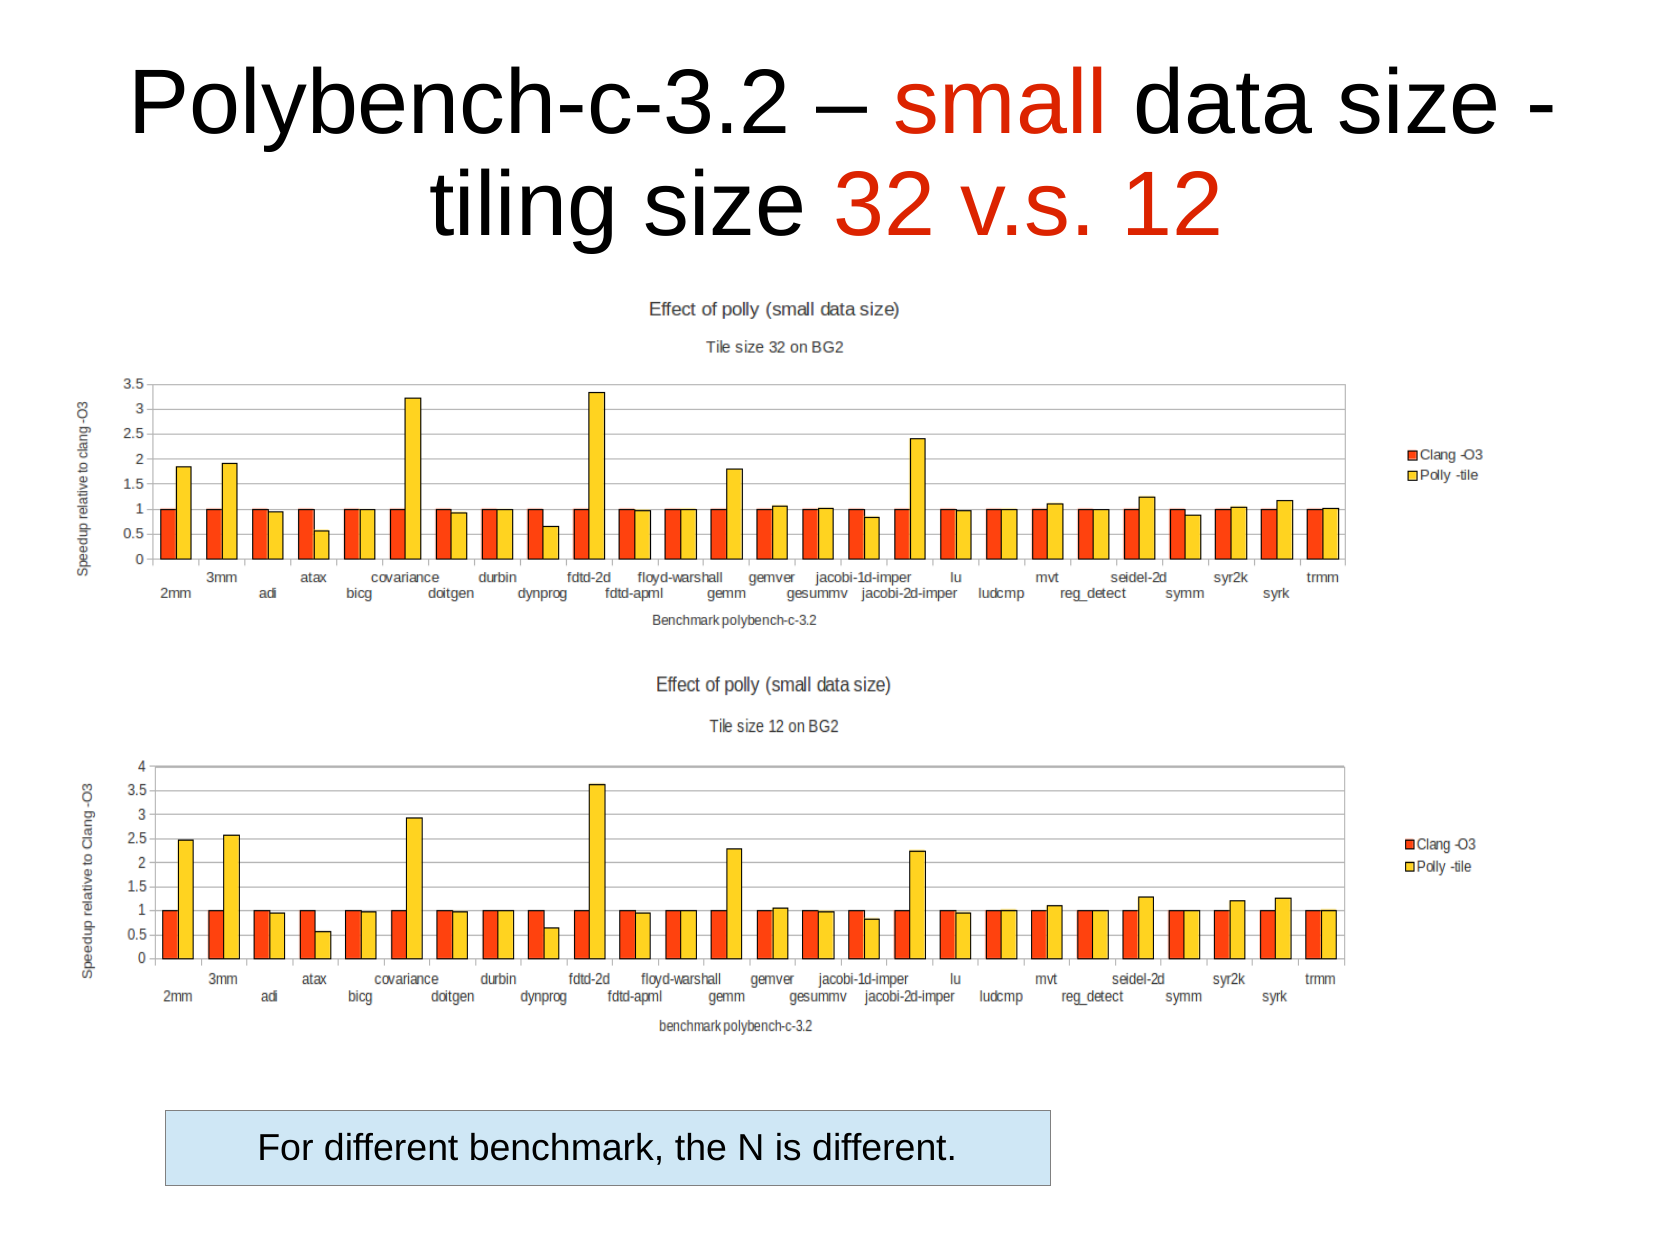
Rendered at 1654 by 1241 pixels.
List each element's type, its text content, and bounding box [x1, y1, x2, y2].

picture [65, 293, 1495, 634]
title Polybench-c-3.2 – small data size - tiling size 32 v.s. 12 [82, 49, 1571, 257]
picture [75, 668, 1486, 1046]
text_box For different benchmark, the N is different. [165, 1110, 1051, 1186]
